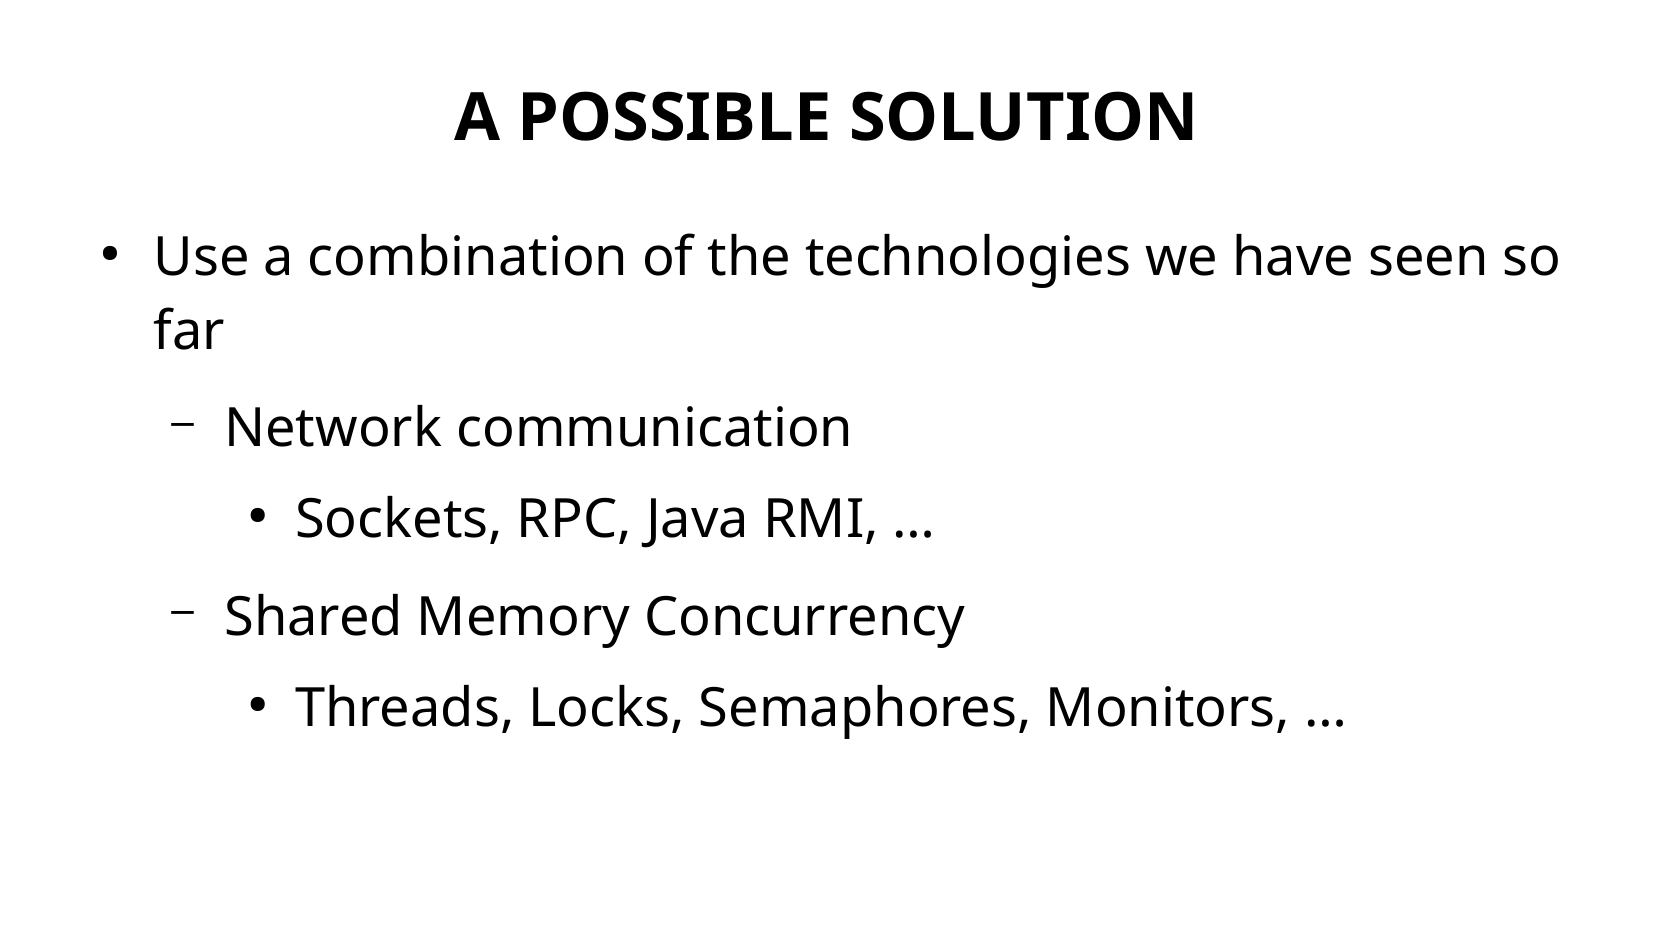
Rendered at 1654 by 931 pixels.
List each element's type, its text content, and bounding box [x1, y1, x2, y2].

title A POSSIBLE SOLUTION [82, 36, 1571, 193]
list Use a combination of the technologies we have seen so far Network communication Sockets, RPC, Java RMI, … Shared Memory Concurrency Threads, Locks, Semaphores, Monitors, … [82, 217, 1571, 757]
